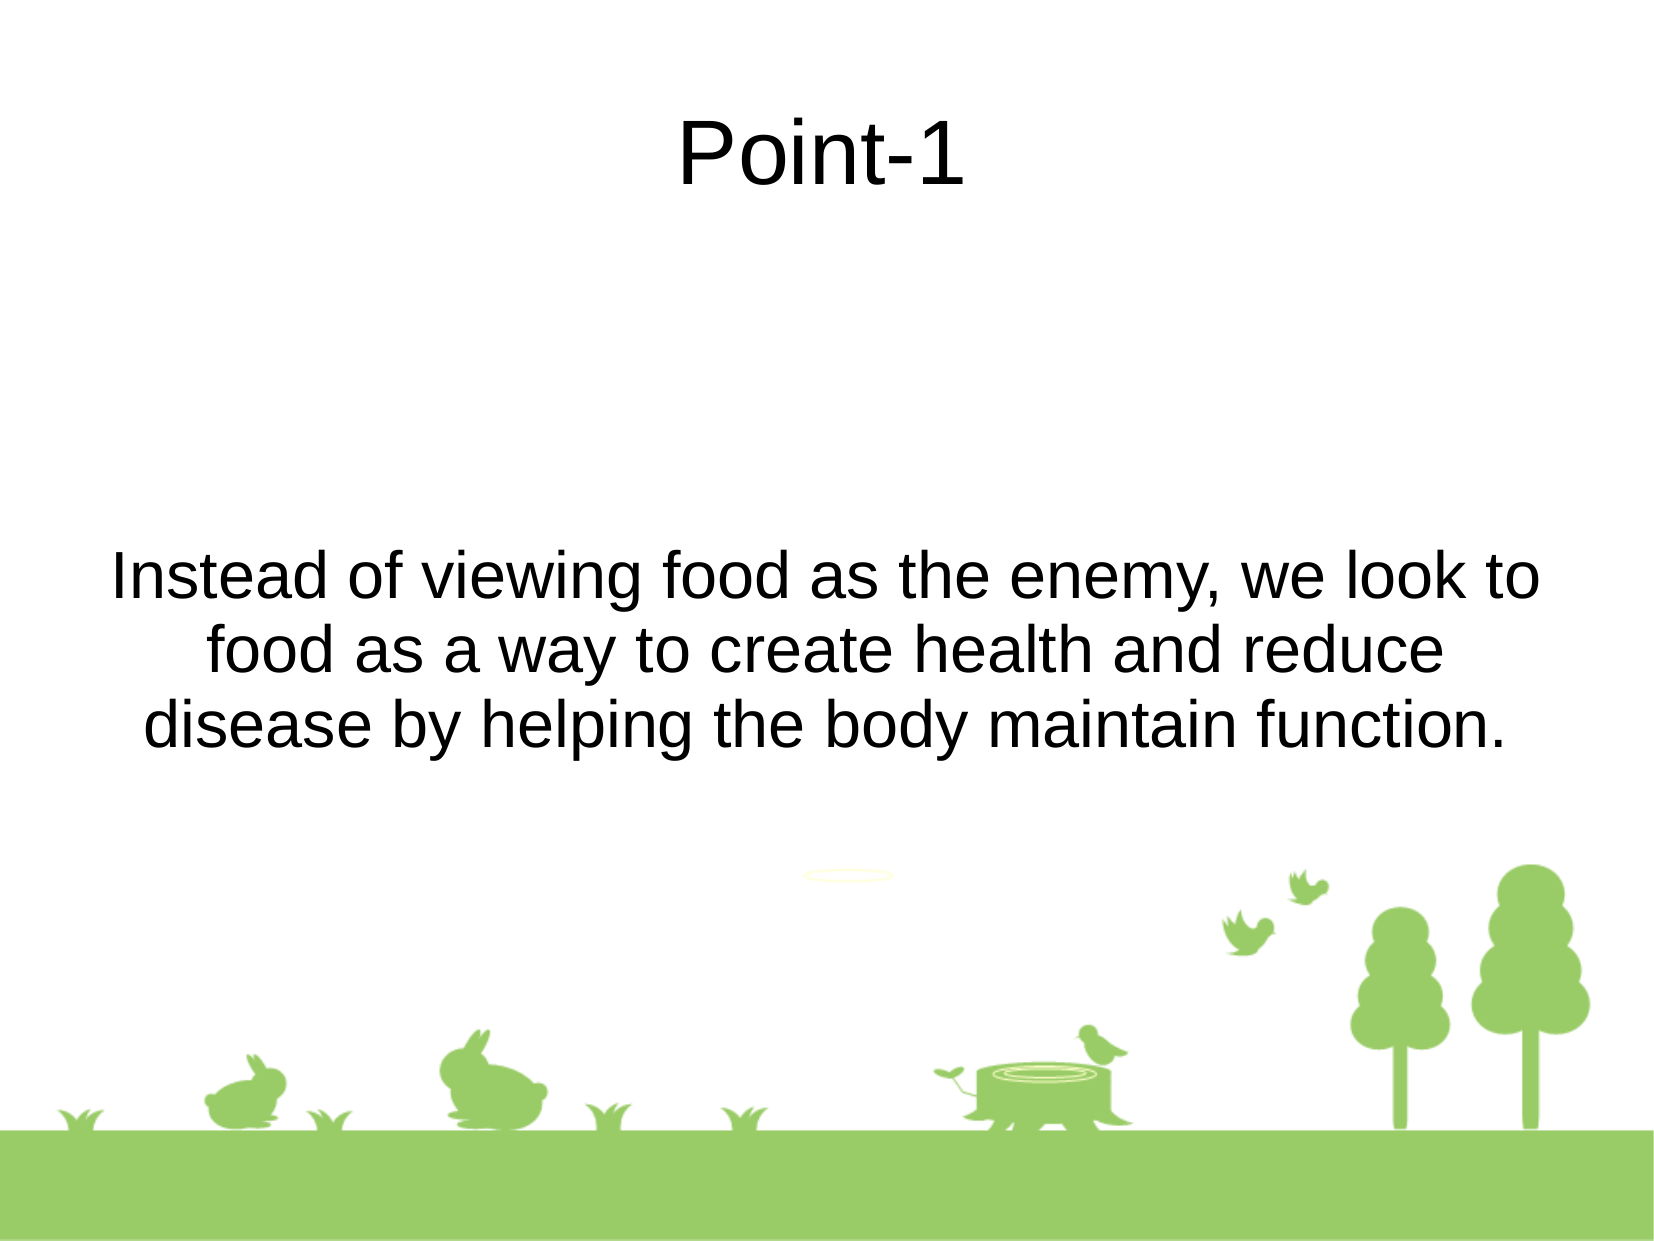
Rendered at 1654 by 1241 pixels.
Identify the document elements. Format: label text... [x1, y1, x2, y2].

subtitle Instead of viewing food as the enemy, we look to food as a way to create health and reduce disease by helping the body maintain function. [82, 290, 1571, 1010]
title Point-1 [82, 49, 1571, 257]
picture [0, 0, 1654, 1241]
